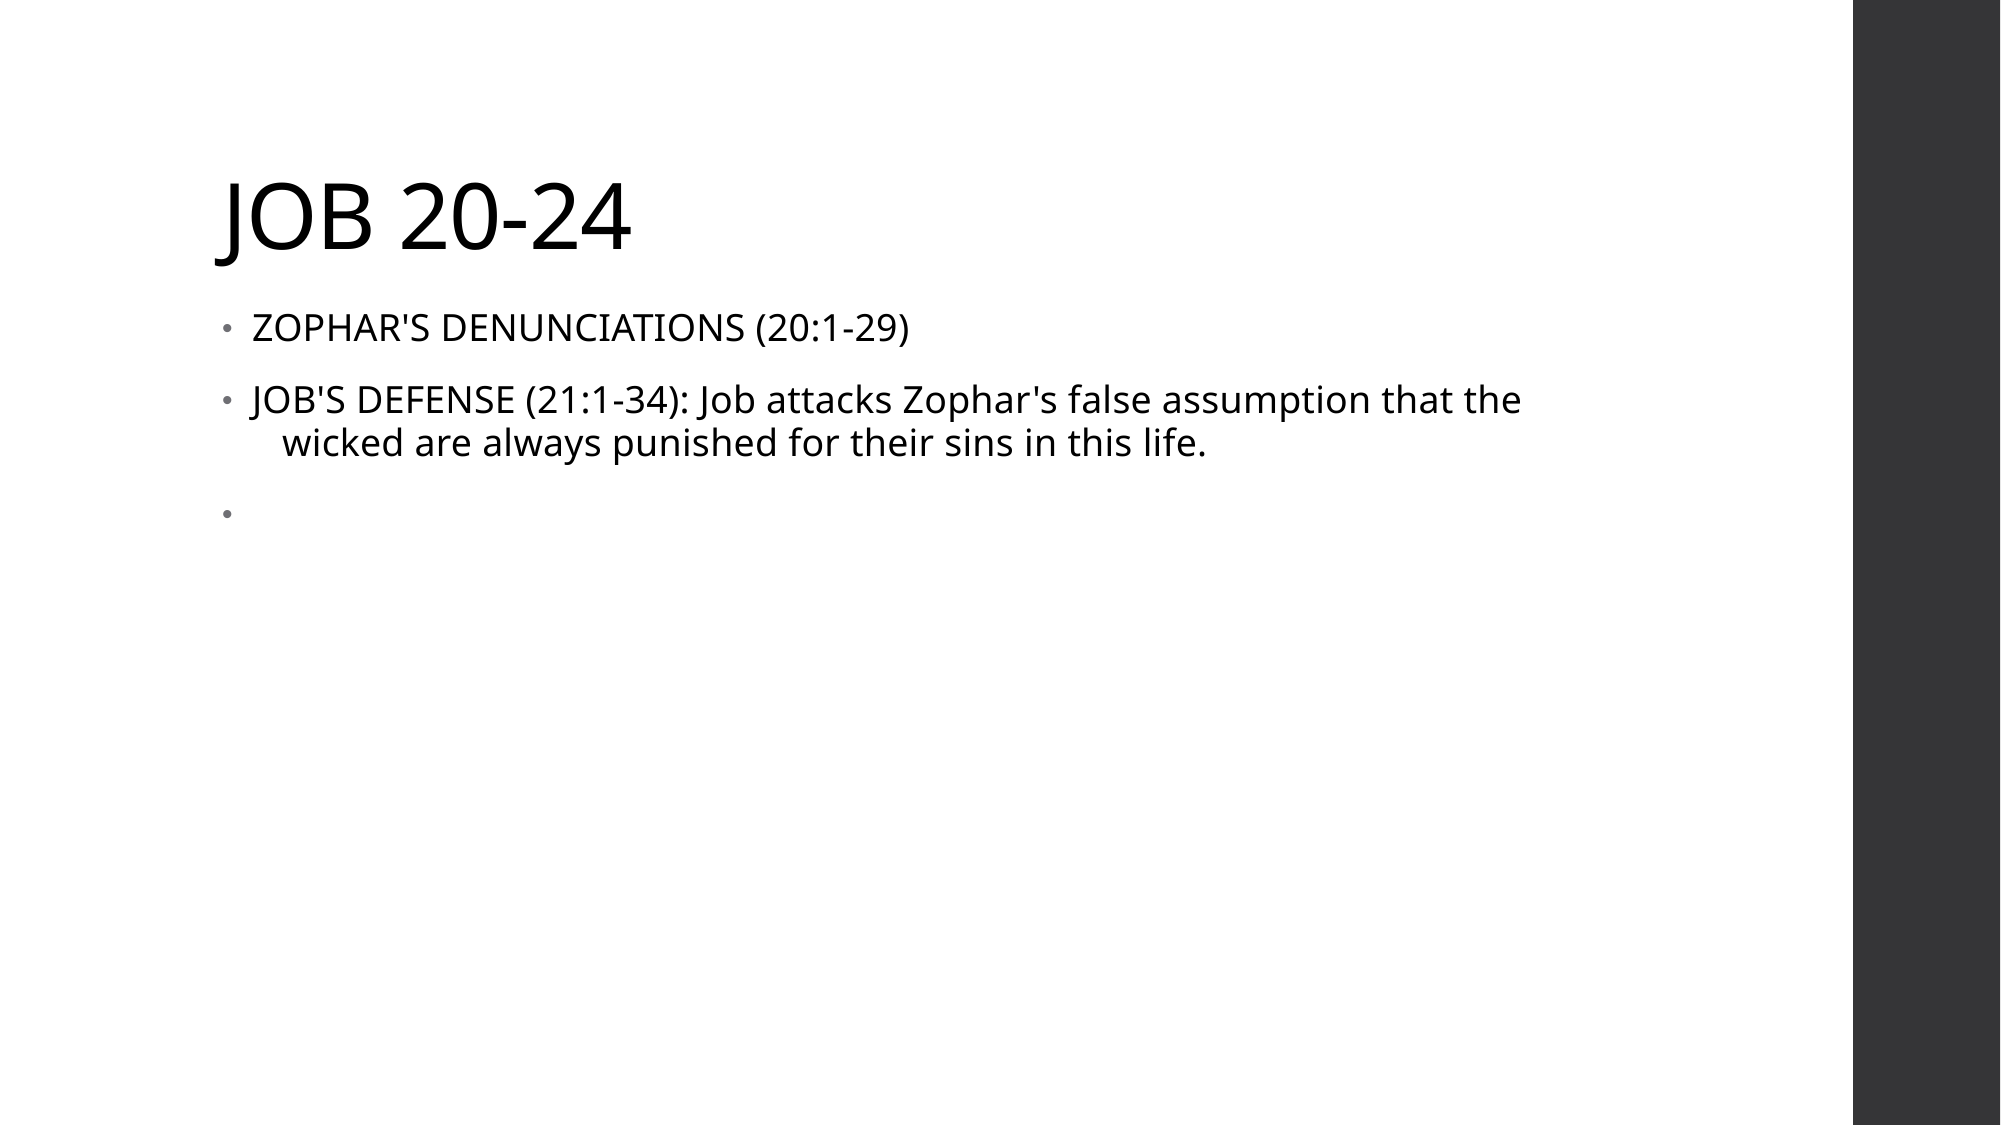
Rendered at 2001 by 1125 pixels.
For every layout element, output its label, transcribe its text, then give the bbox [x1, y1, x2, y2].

title JOB 20-24 [206, 60, 1797, 278]
list ZOPHAR'S DENUNCIATIONS (20:1-29) JOB'S DEFENSE (21:1-34): Job attacks Zophar's false assumption that the wicked are always punished for their sins in this life. [206, 299, 1617, 1014]
